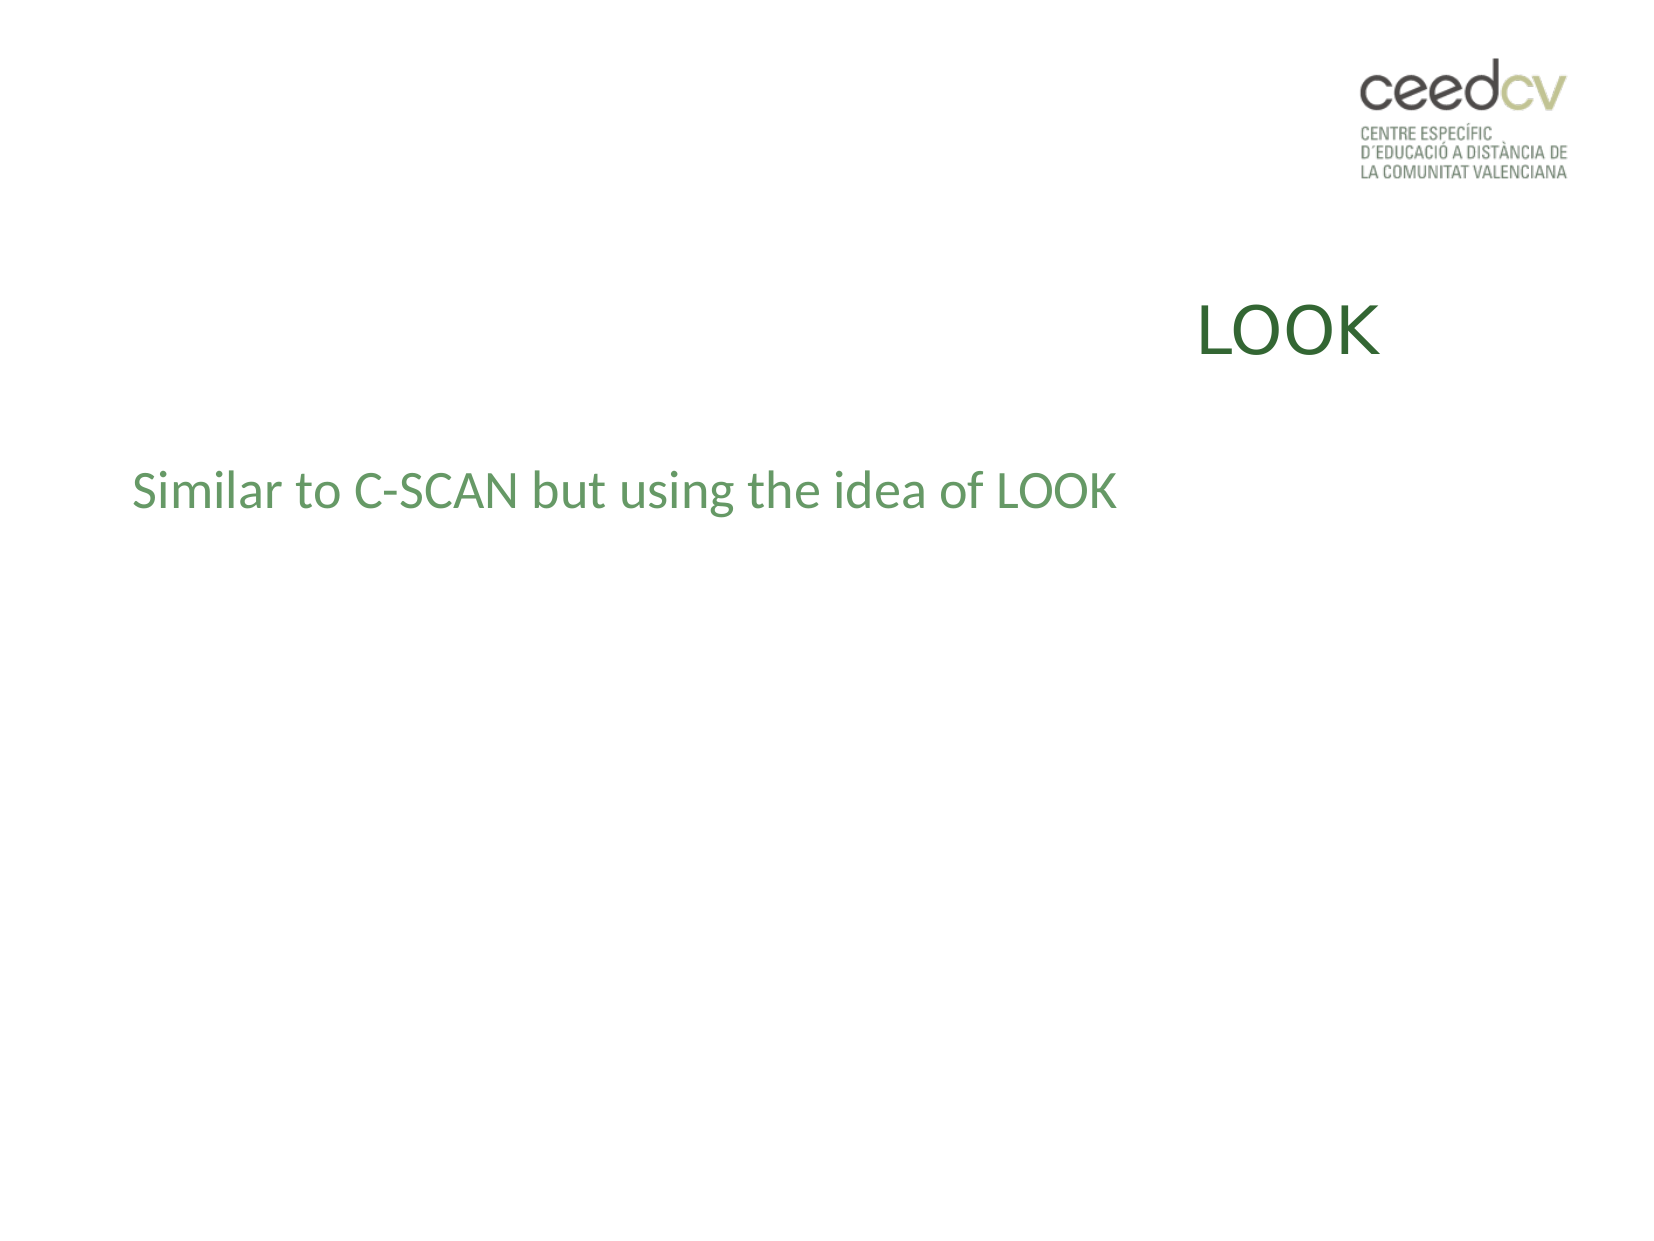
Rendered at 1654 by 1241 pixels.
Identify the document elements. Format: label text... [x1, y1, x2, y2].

picture [1342, 48, 1585, 189]
text_box Similar to C-SCAN but using the idea of LOOK [118, 460, 1453, 603]
text_box LOOK [1181, 285, 1501, 390]
